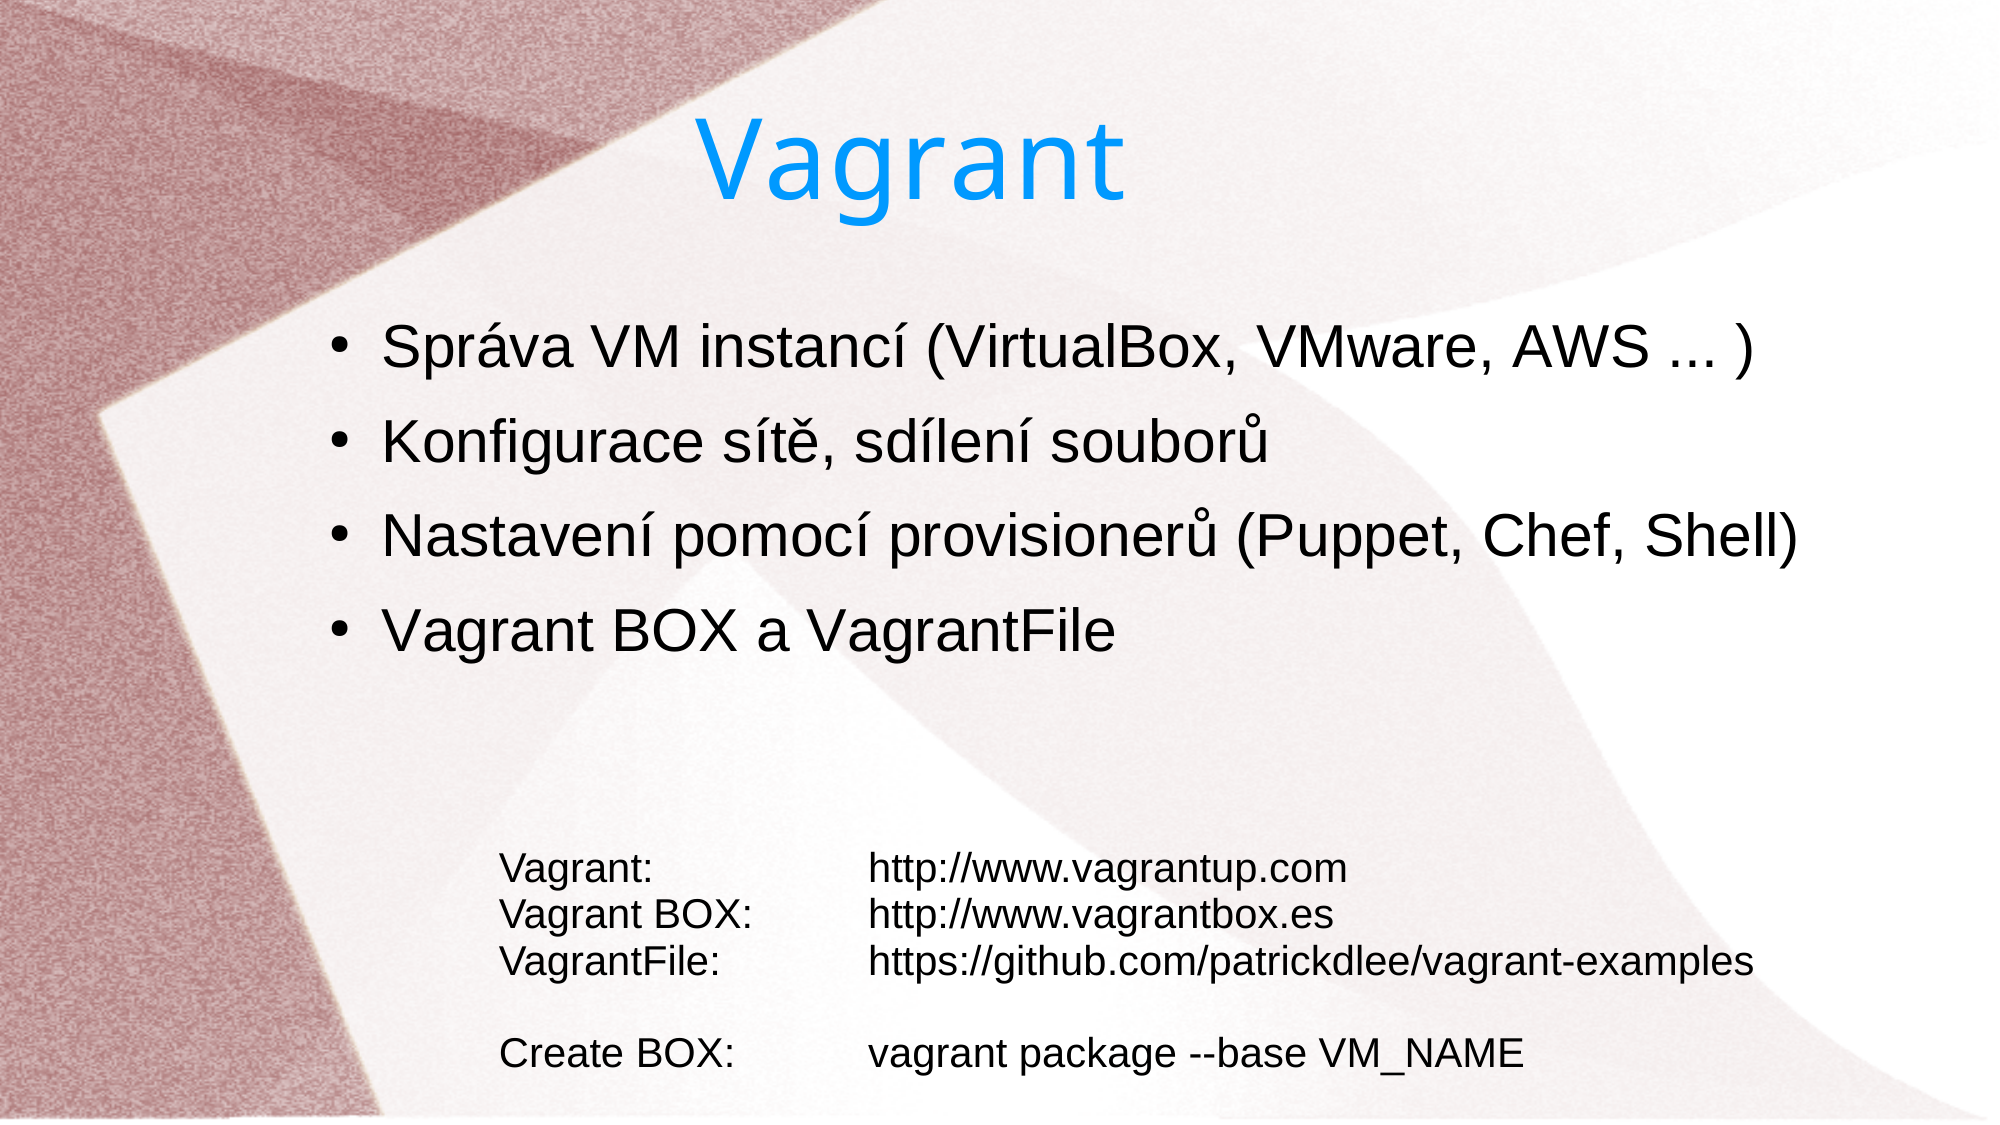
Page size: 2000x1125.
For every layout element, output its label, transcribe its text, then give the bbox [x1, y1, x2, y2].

title Vagrant [236, 106, 1587, 232]
picture [0, 0, 2000, 1125]
text_box Vagrant: http://www.vagrantup.com Vagrant BOX: http://www.vagrantbox.es VagrantFile: https://github.com/patrickdlee/vagrant-examples Create BOX: vagrant package --base VM_NAME [484, 836, 1843, 1125]
list Správa VM instancí (VirtualBox, VMware, AWS ... ) Konfigurace sítě, sdílení souborů Nastavení pomocí provisionerů (Puppet, Chef, Shell) Vagrant BOX a VagrantFile [246, 312, 1819, 973]
